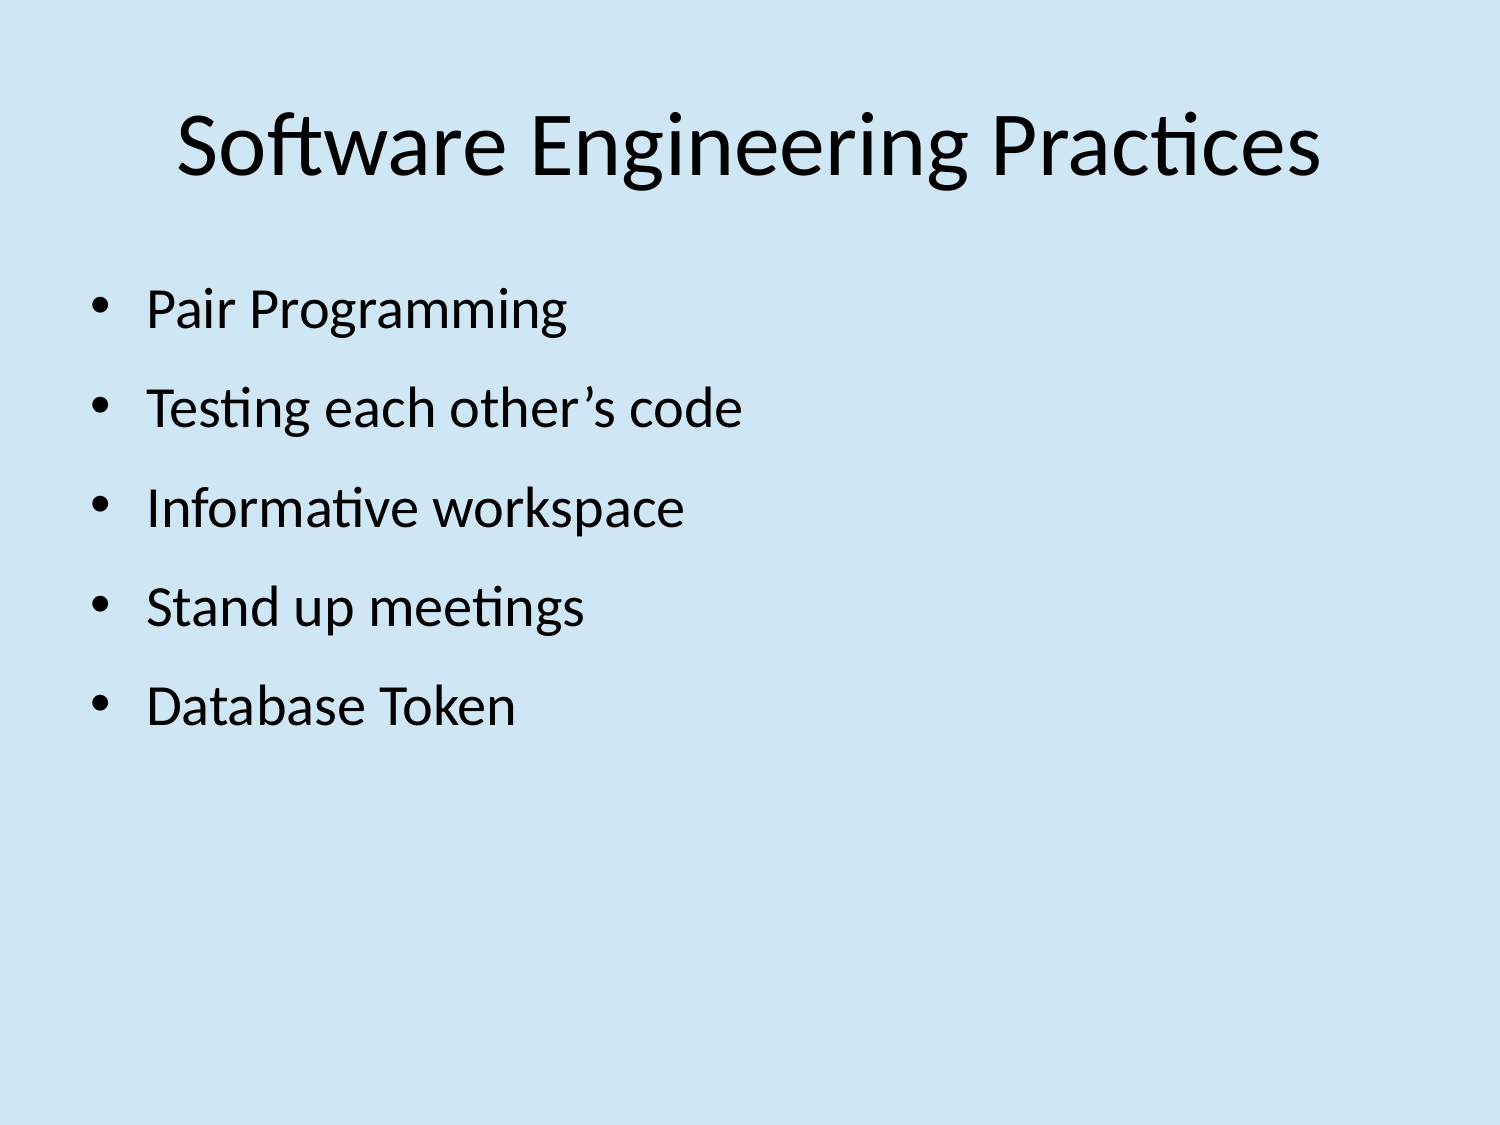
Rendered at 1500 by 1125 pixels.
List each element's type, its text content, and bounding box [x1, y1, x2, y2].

title Software Engineering Practices [75, 45, 1425, 233]
list Pair Programming Testing each other’s code Informative workspace Stand up meetings Database Token [75, 262, 1425, 1005]
